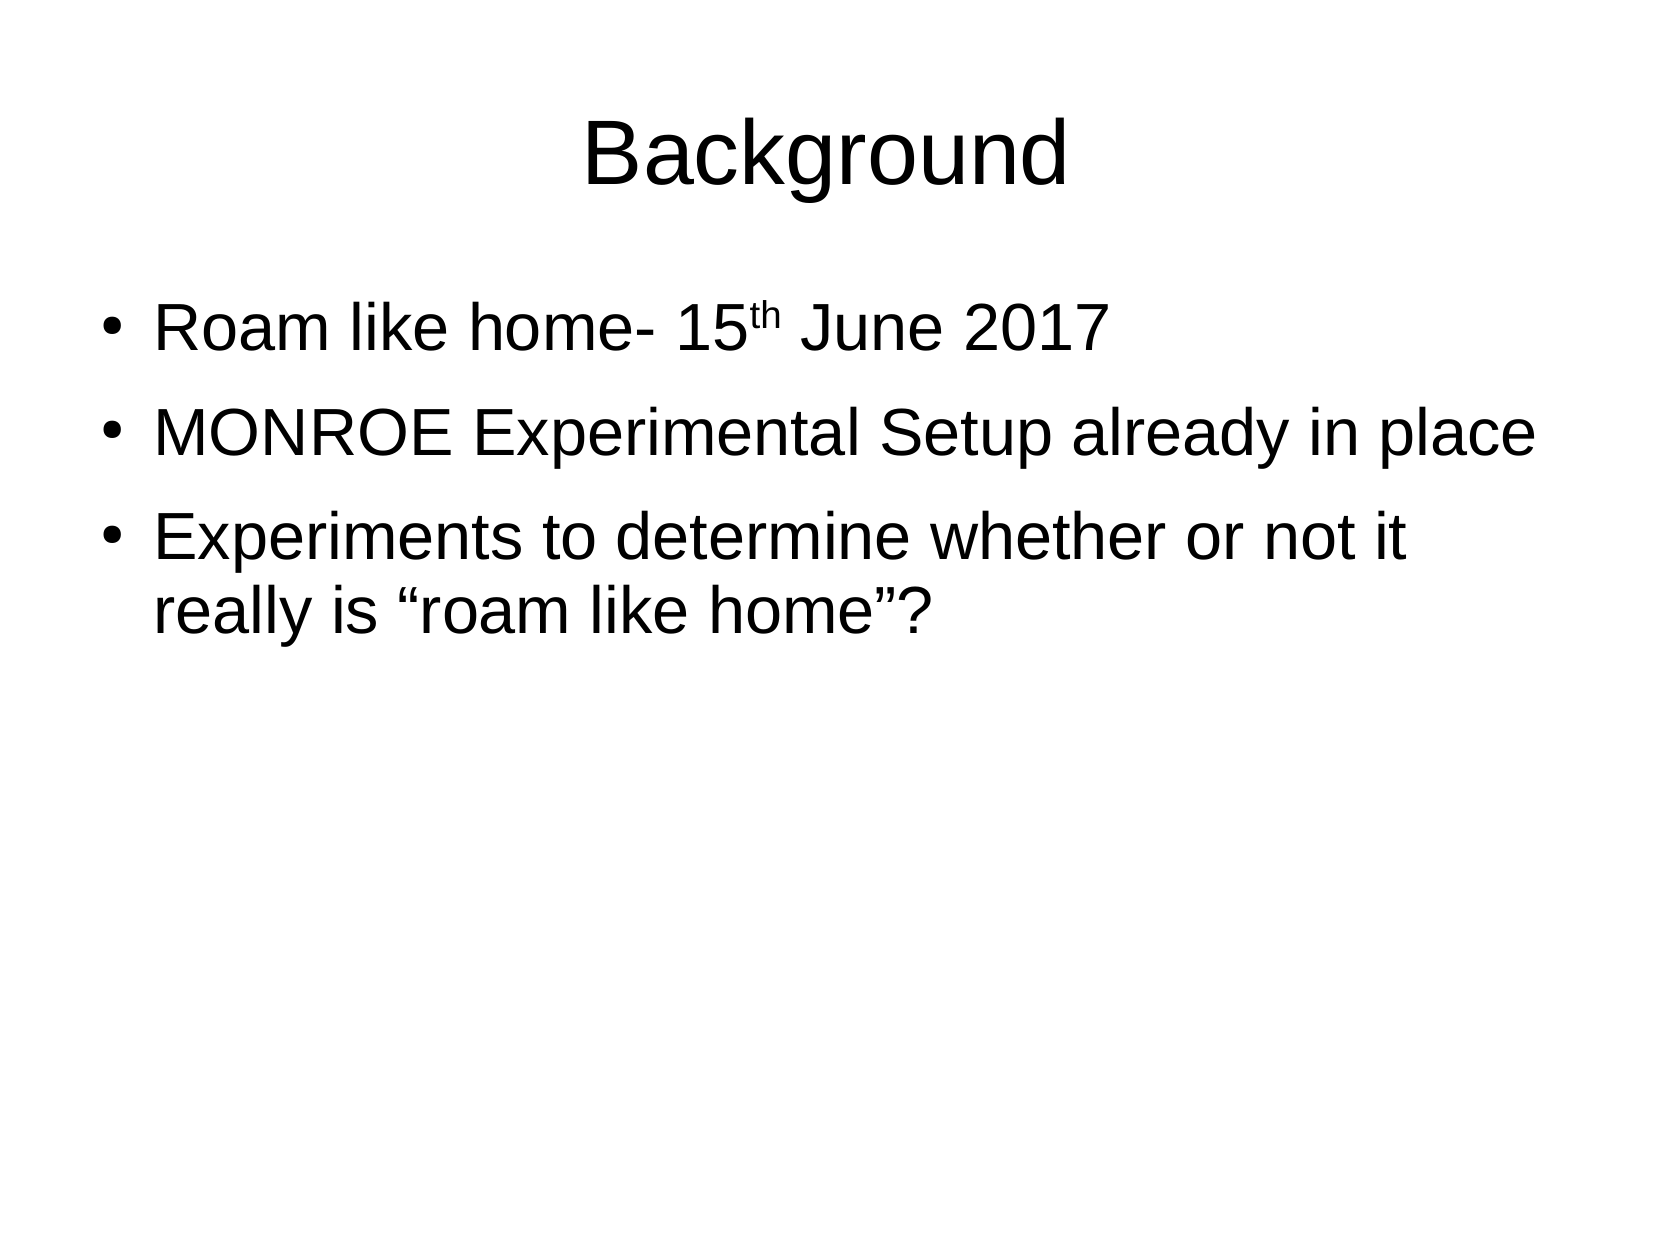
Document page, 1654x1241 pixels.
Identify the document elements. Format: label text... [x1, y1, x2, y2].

title Background [82, 49, 1571, 257]
list Roam like home- 15th June 2017 MONROE Experimental Setup already in place Experiments to determine whether or not it really is “roam like home”? [82, 290, 1571, 1010]
